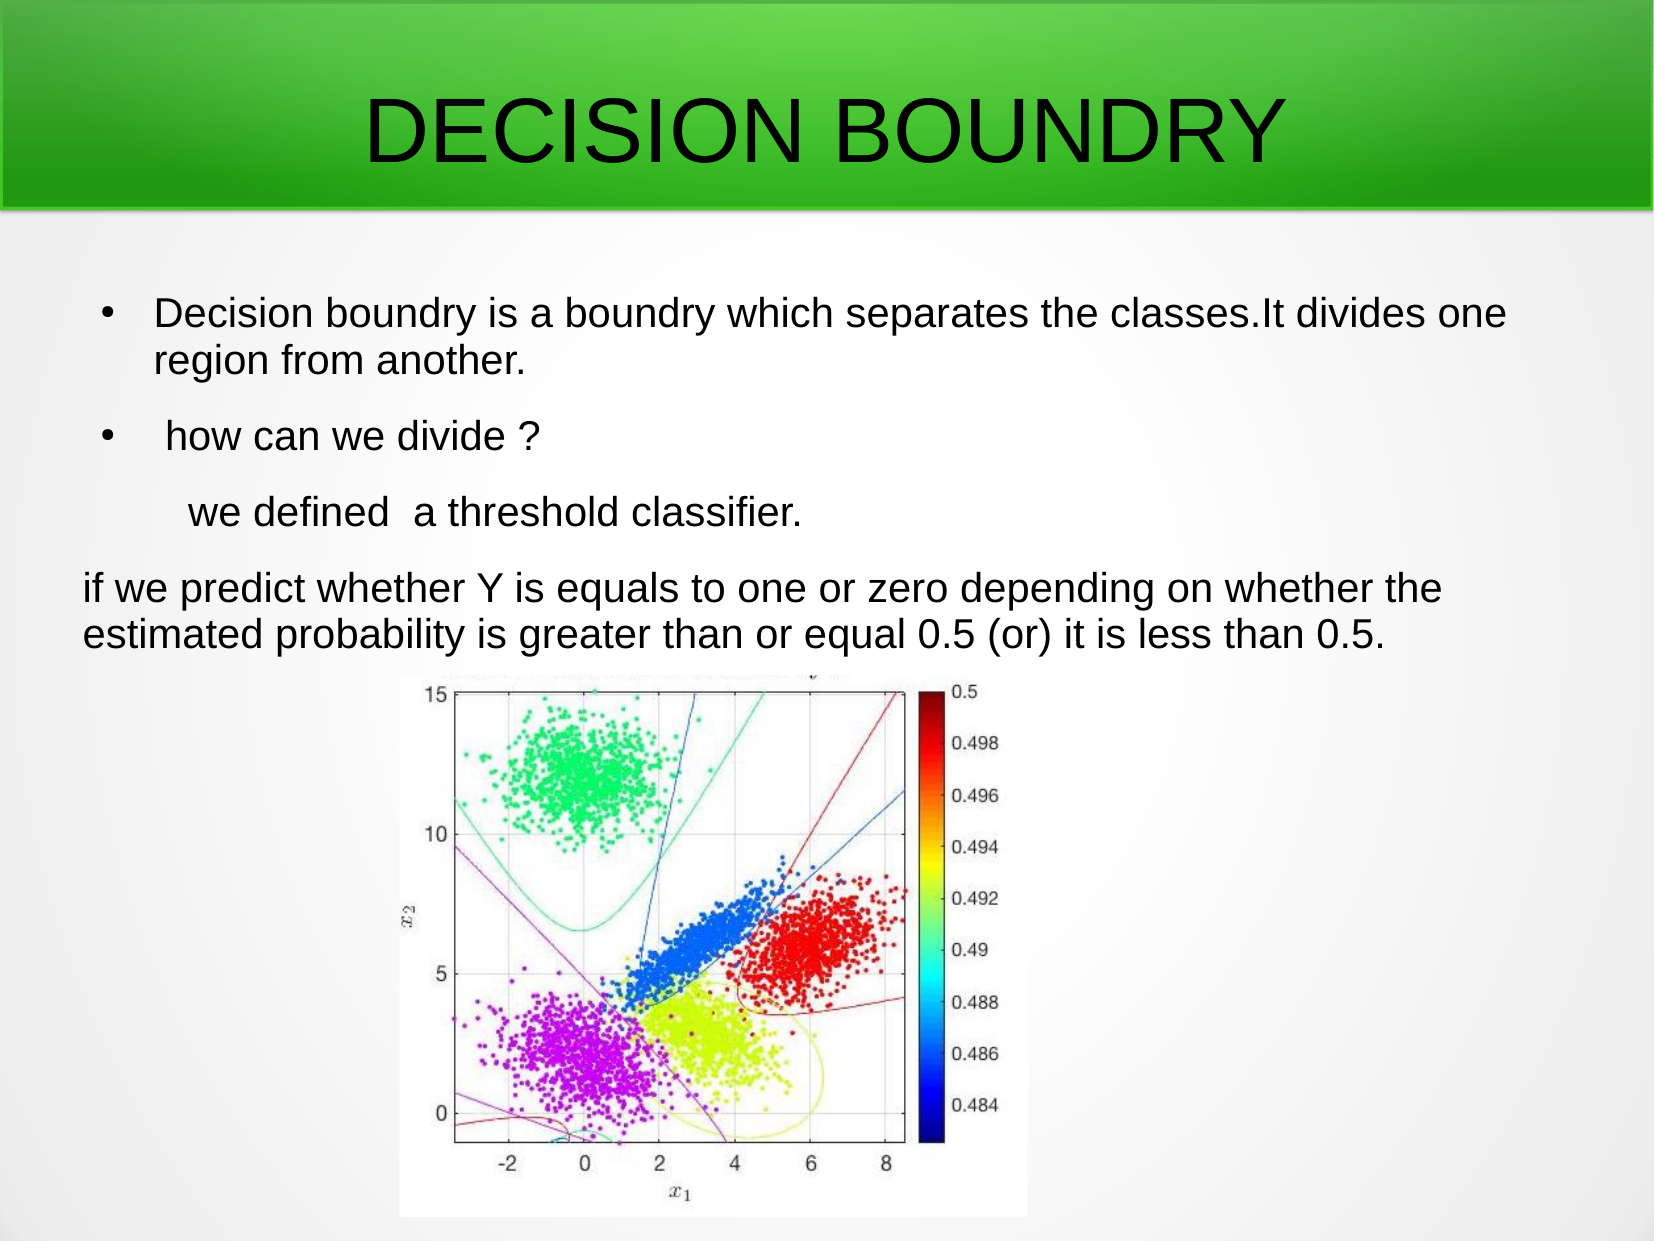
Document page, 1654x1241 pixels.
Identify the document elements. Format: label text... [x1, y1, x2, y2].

picture [399, 675, 1028, 1217]
list Decision boundry is a boundry which separates the classes.It divides one region from another. how can we divide ? we defined a threshold classifier. if we predict whether Y is equals to one or zero depending on whether the estimated probability is greater than or equal 0.5 (or) it is less than 0.5. [82, 290, 1571, 1241]
title DECISION BOUNDRY [82, 49, 1571, 213]
